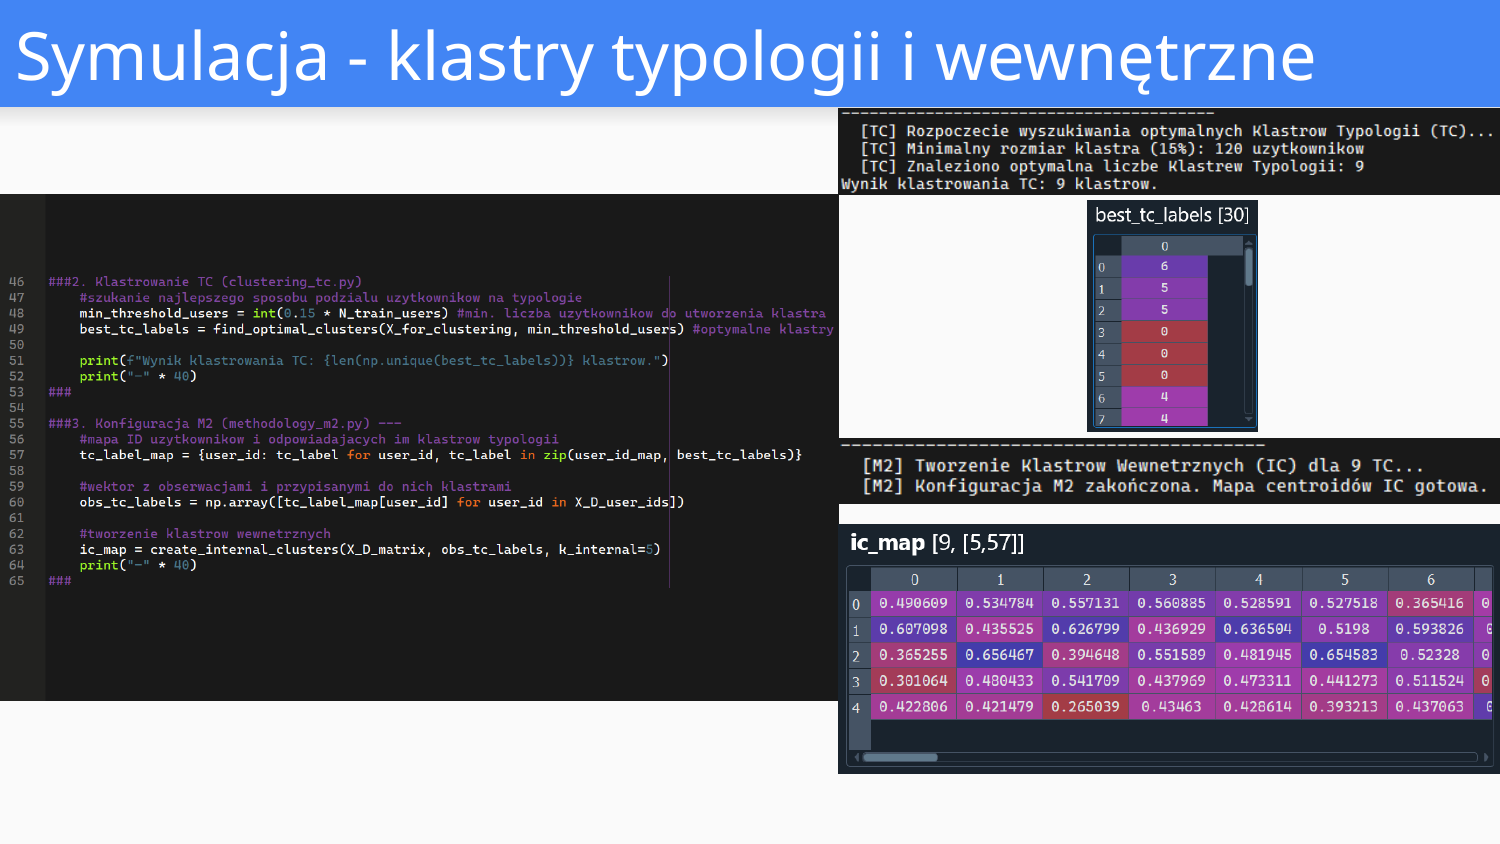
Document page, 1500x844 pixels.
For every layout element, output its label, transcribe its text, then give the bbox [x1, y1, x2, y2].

title Symulacja - klastry typologii i wewnętrzne [0, 0, 1500, 109]
picture [0, 108, 1500, 774]
picture [1087, 200, 1258, 432]
